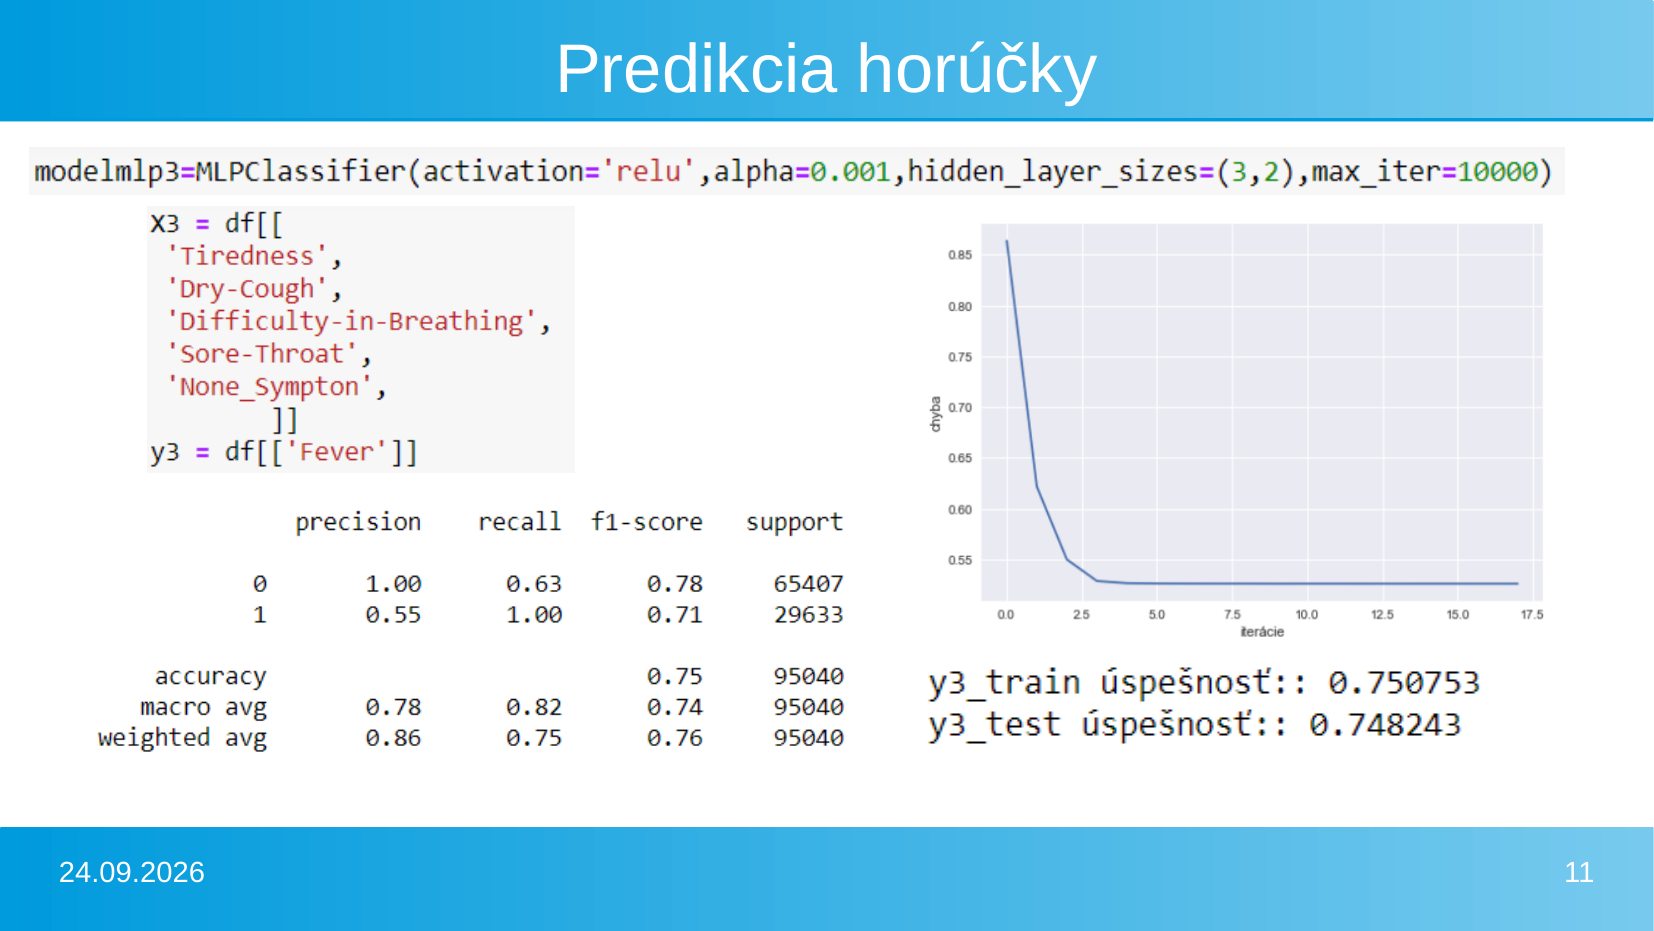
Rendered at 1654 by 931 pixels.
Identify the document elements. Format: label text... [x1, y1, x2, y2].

picture [88, 501, 869, 768]
title Predikcia horúčky [59, 29, 1595, 108]
picture [147, 206, 575, 473]
picture [29, 147, 1565, 195]
picture [915, 206, 1565, 768]
